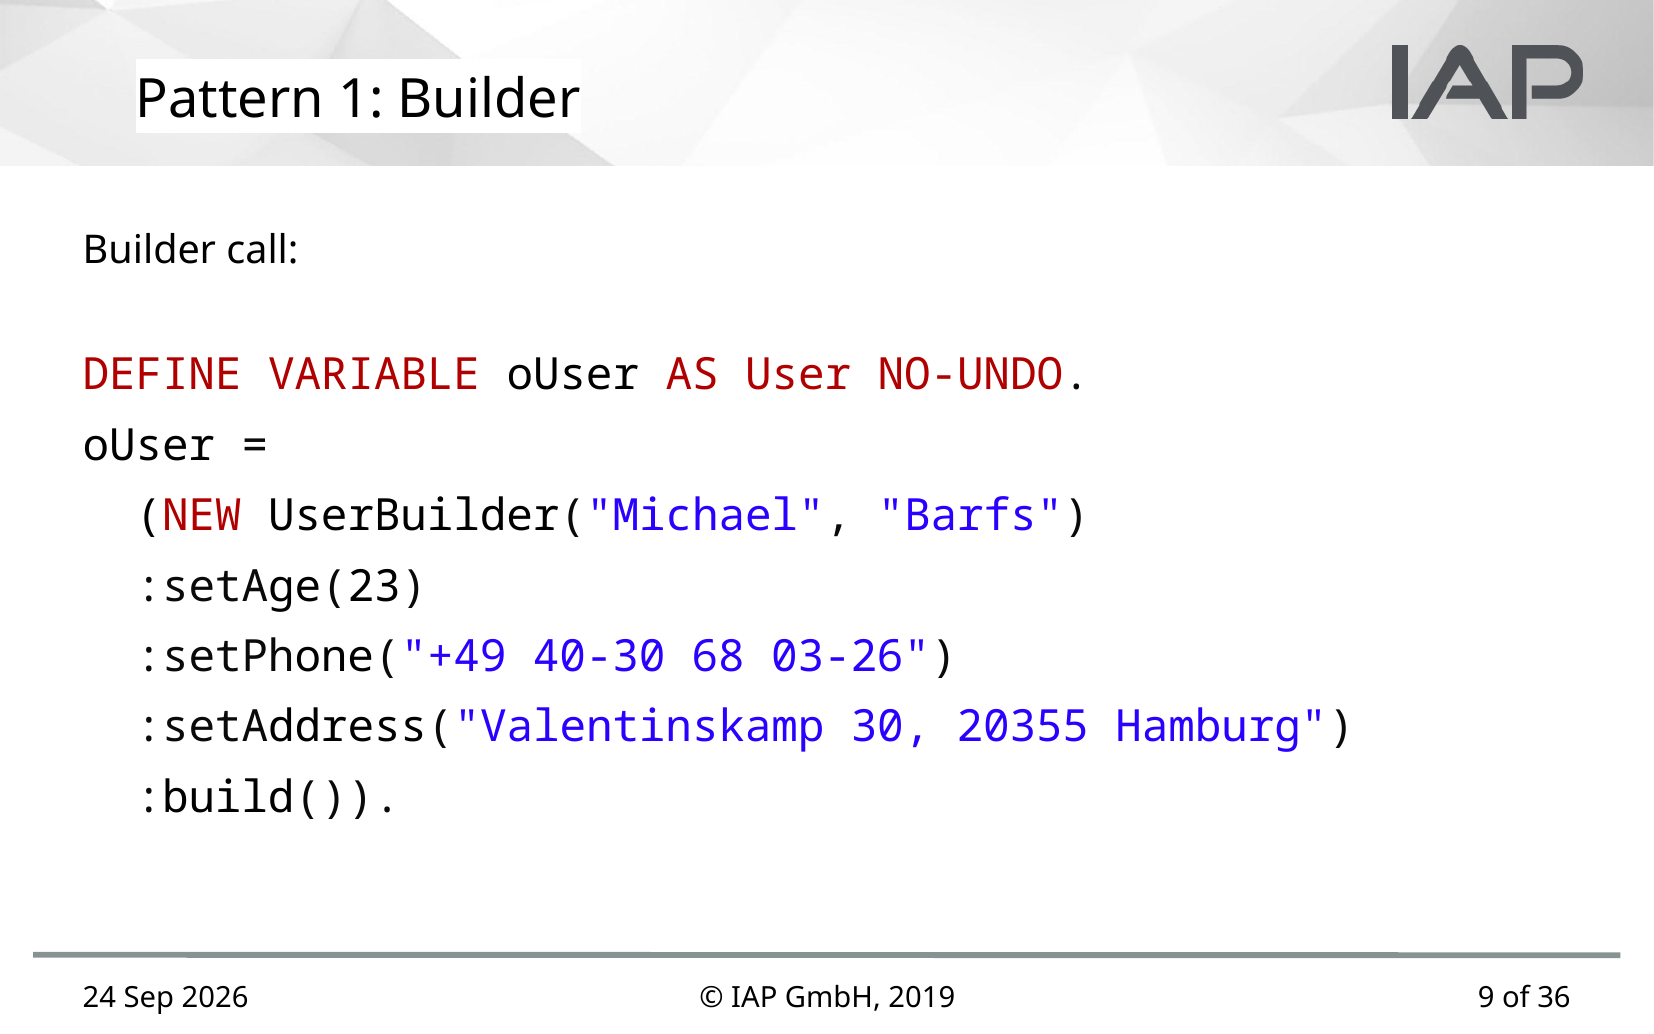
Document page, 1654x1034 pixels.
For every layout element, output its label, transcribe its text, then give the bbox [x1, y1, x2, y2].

picture [0, 0, 1654, 166]
title Pattern 1: Builder [135, 41, 1264, 152]
list DEFINE VARIABLE oUser AS User NO-UNDO. oUser = (NEW UserBuilder("Michael", "Barfs") :setAge(23) :setPhone("+49 40-30 68 03-26") :setAddress("Valentinskamp 30, 20355 Hamburg") :build()). [82, 342, 1571, 827]
list Builder call: [82, 221, 1571, 296]
